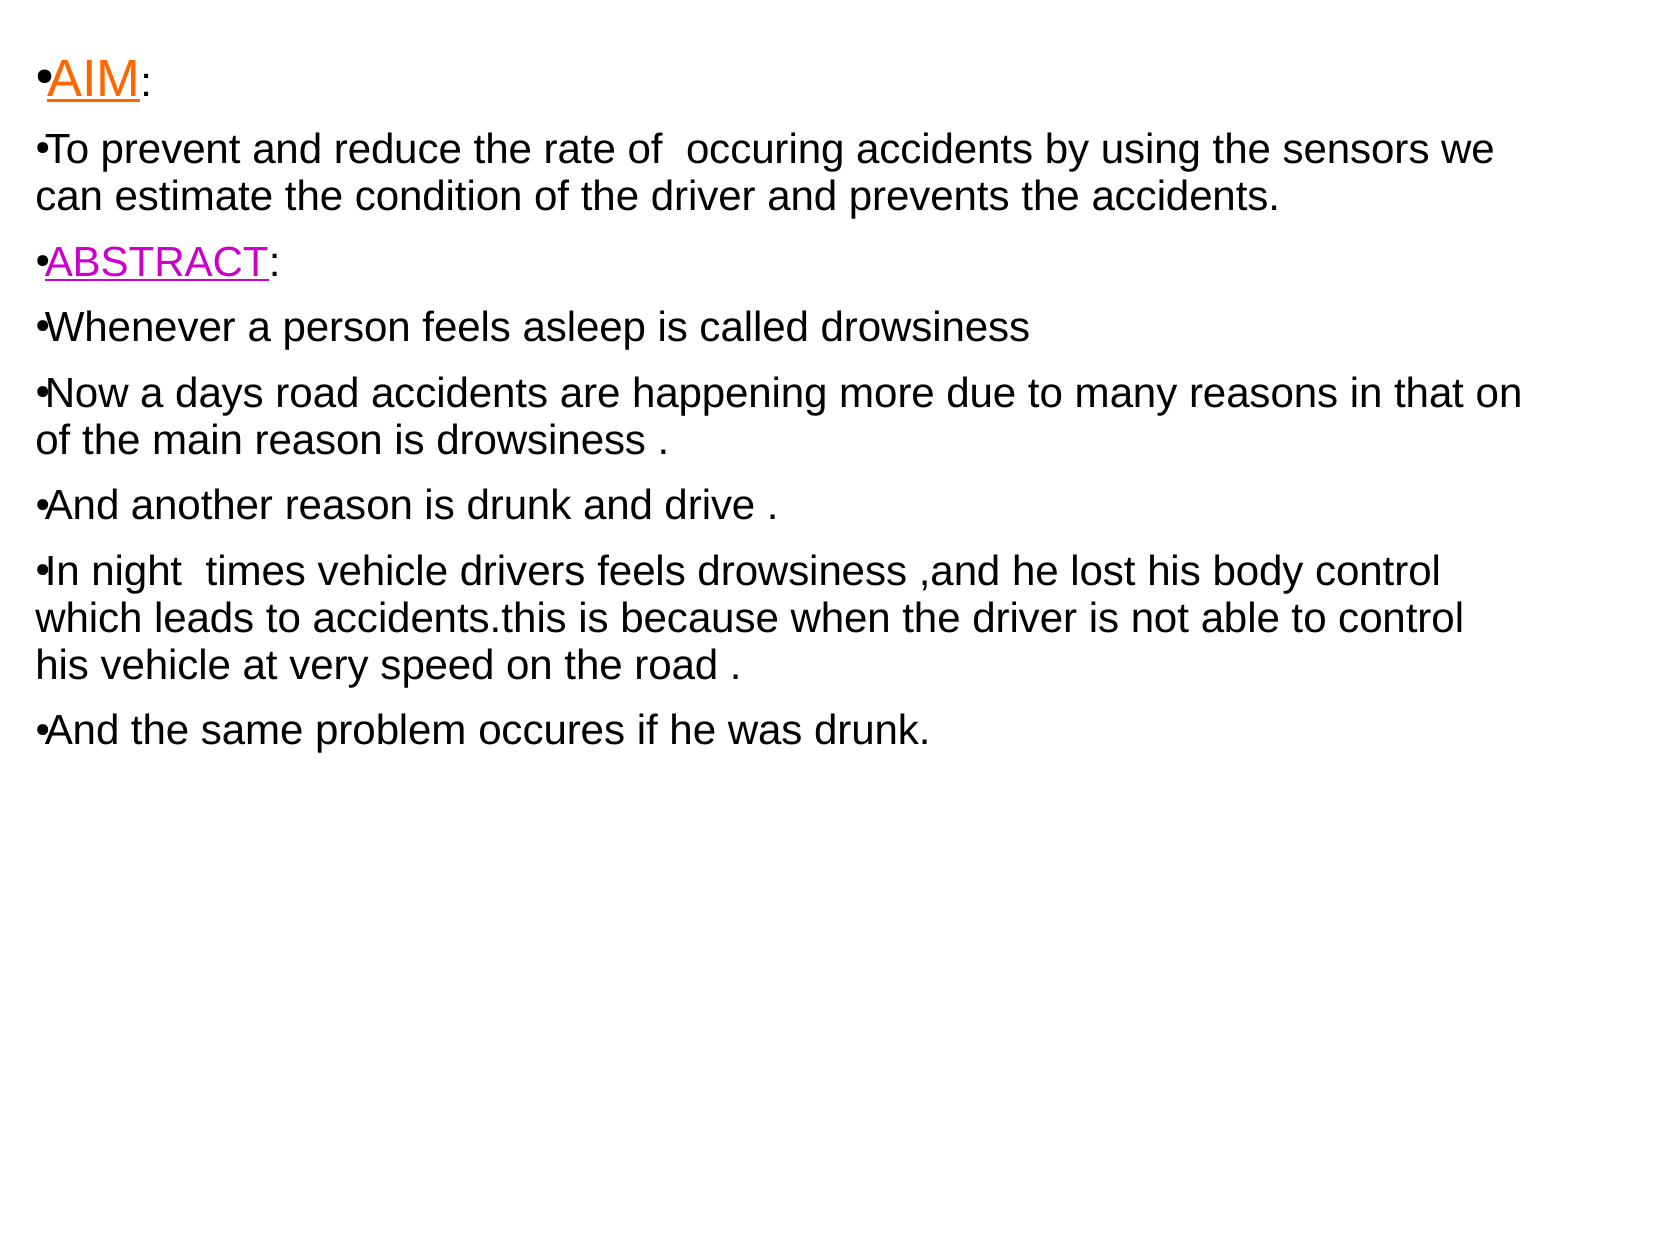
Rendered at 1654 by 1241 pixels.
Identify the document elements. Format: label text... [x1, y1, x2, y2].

list AIM: To prevent and reduce the rate of occuring accidents by using the sensors we can estimate the condition of the driver and prevents the accidents. ABSTRACT: Whenever a person feels asleep is called drowsiness Now a days road accidents are happening more due to many reasons in that on of the main reason is drowsiness . And another reason is drunk and drive . In night times vehicle drivers feels drowsiness ,and he lost his body control which leads to accidents.this is because when the driver is not able to control his vehicle at very speed on the road . And the same problem occures if he was drunk. [35, 48, 1524, 768]
